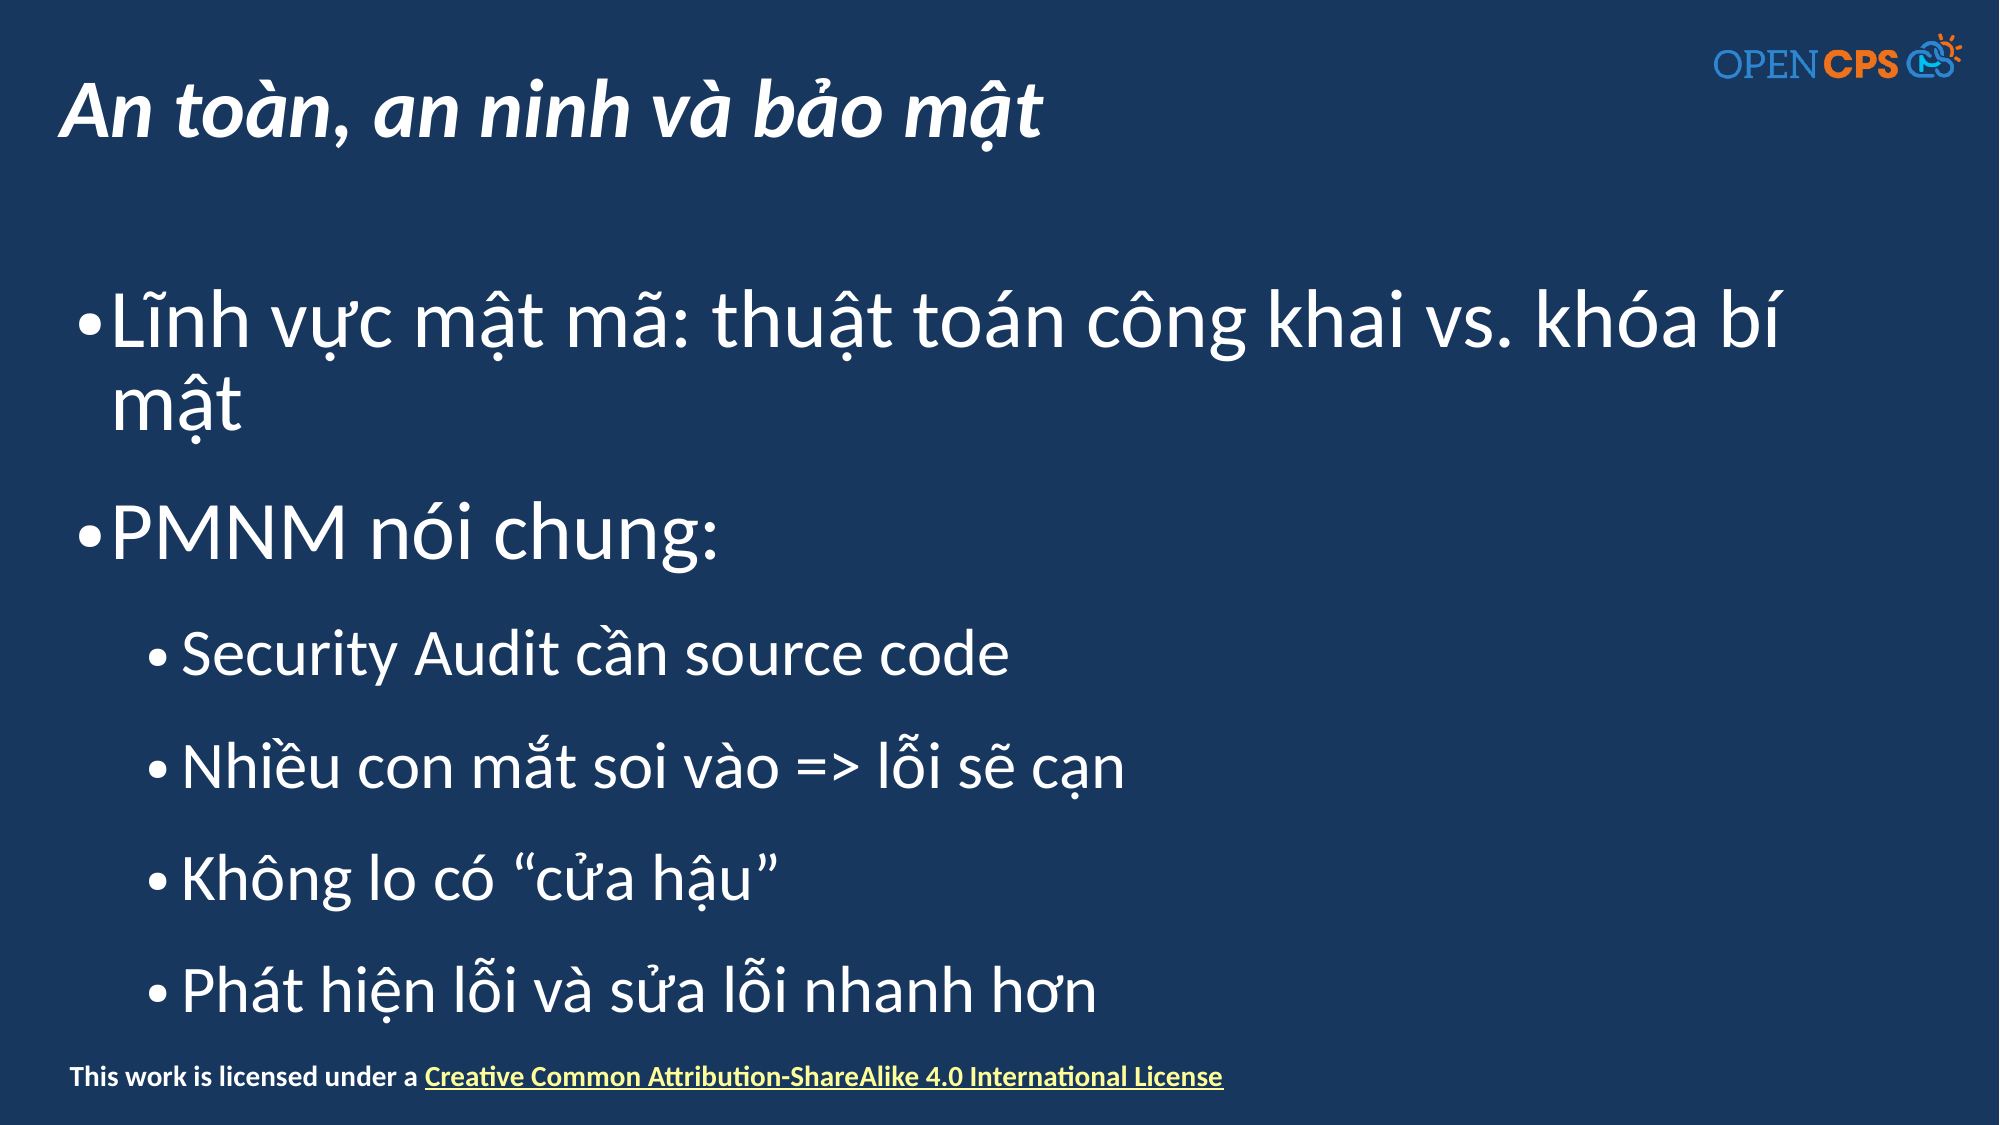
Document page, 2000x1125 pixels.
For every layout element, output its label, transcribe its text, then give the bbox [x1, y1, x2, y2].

text_box An toàn, an ninh và bảo mật [60, 75, 1516, 180]
text_box Lĩnh vực mật mã: thuật toán công khai vs. khóa bí mật PMNM nói chung: Security Audit cần source code Nhiều con mắt soi vào => lỗi sẽ cạn Không lo có “cửa hậu” Phát hiện lỗi và sửa lỗi nhanh hơn [75, 285, 1936, 1125]
text_box This work is licensed under a Creative Common Attribution-ShareAlike 4.0 International License [54, 1049, 1239, 1100]
picture [1709, 29, 1966, 85]
